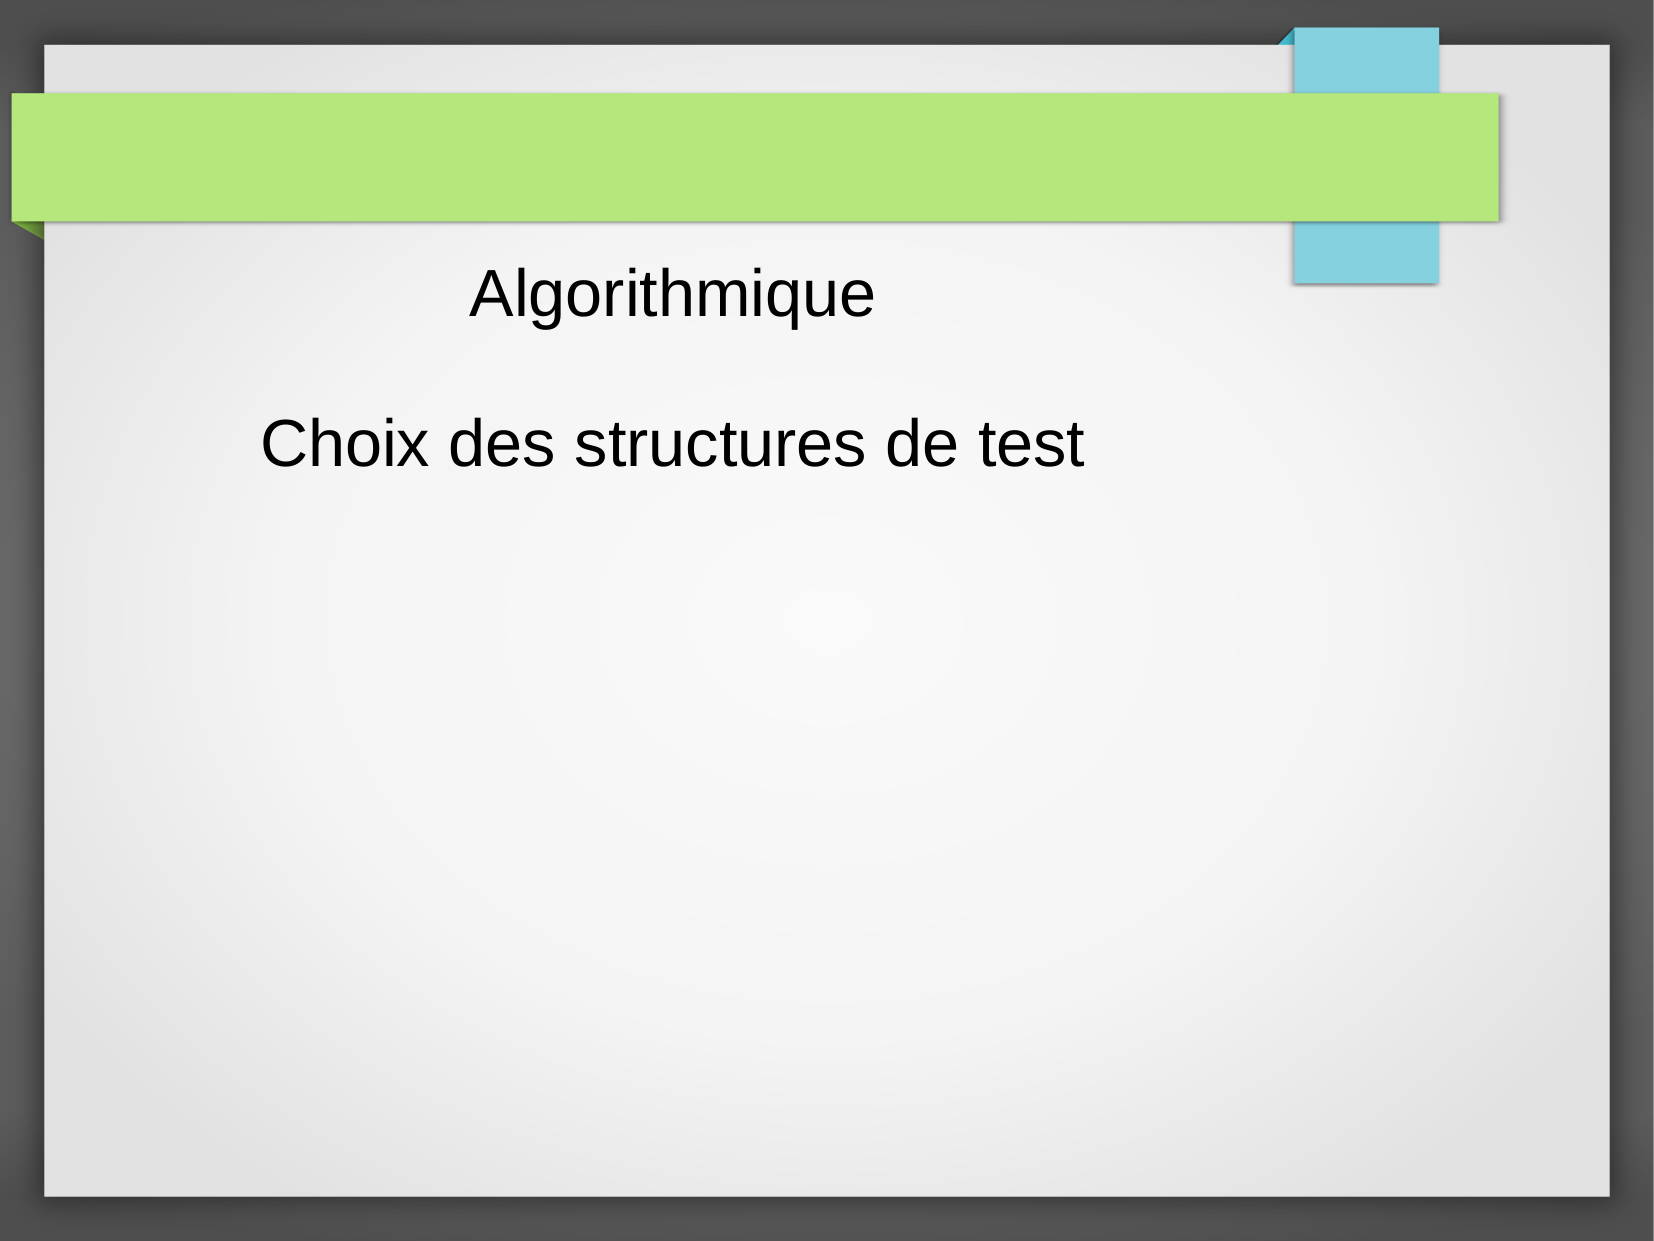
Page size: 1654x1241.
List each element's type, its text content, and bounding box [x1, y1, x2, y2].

subtitle Algorithmique Choix des structures de test [82, 94, 1264, 643]
picture [0, 0, 1654, 1241]
